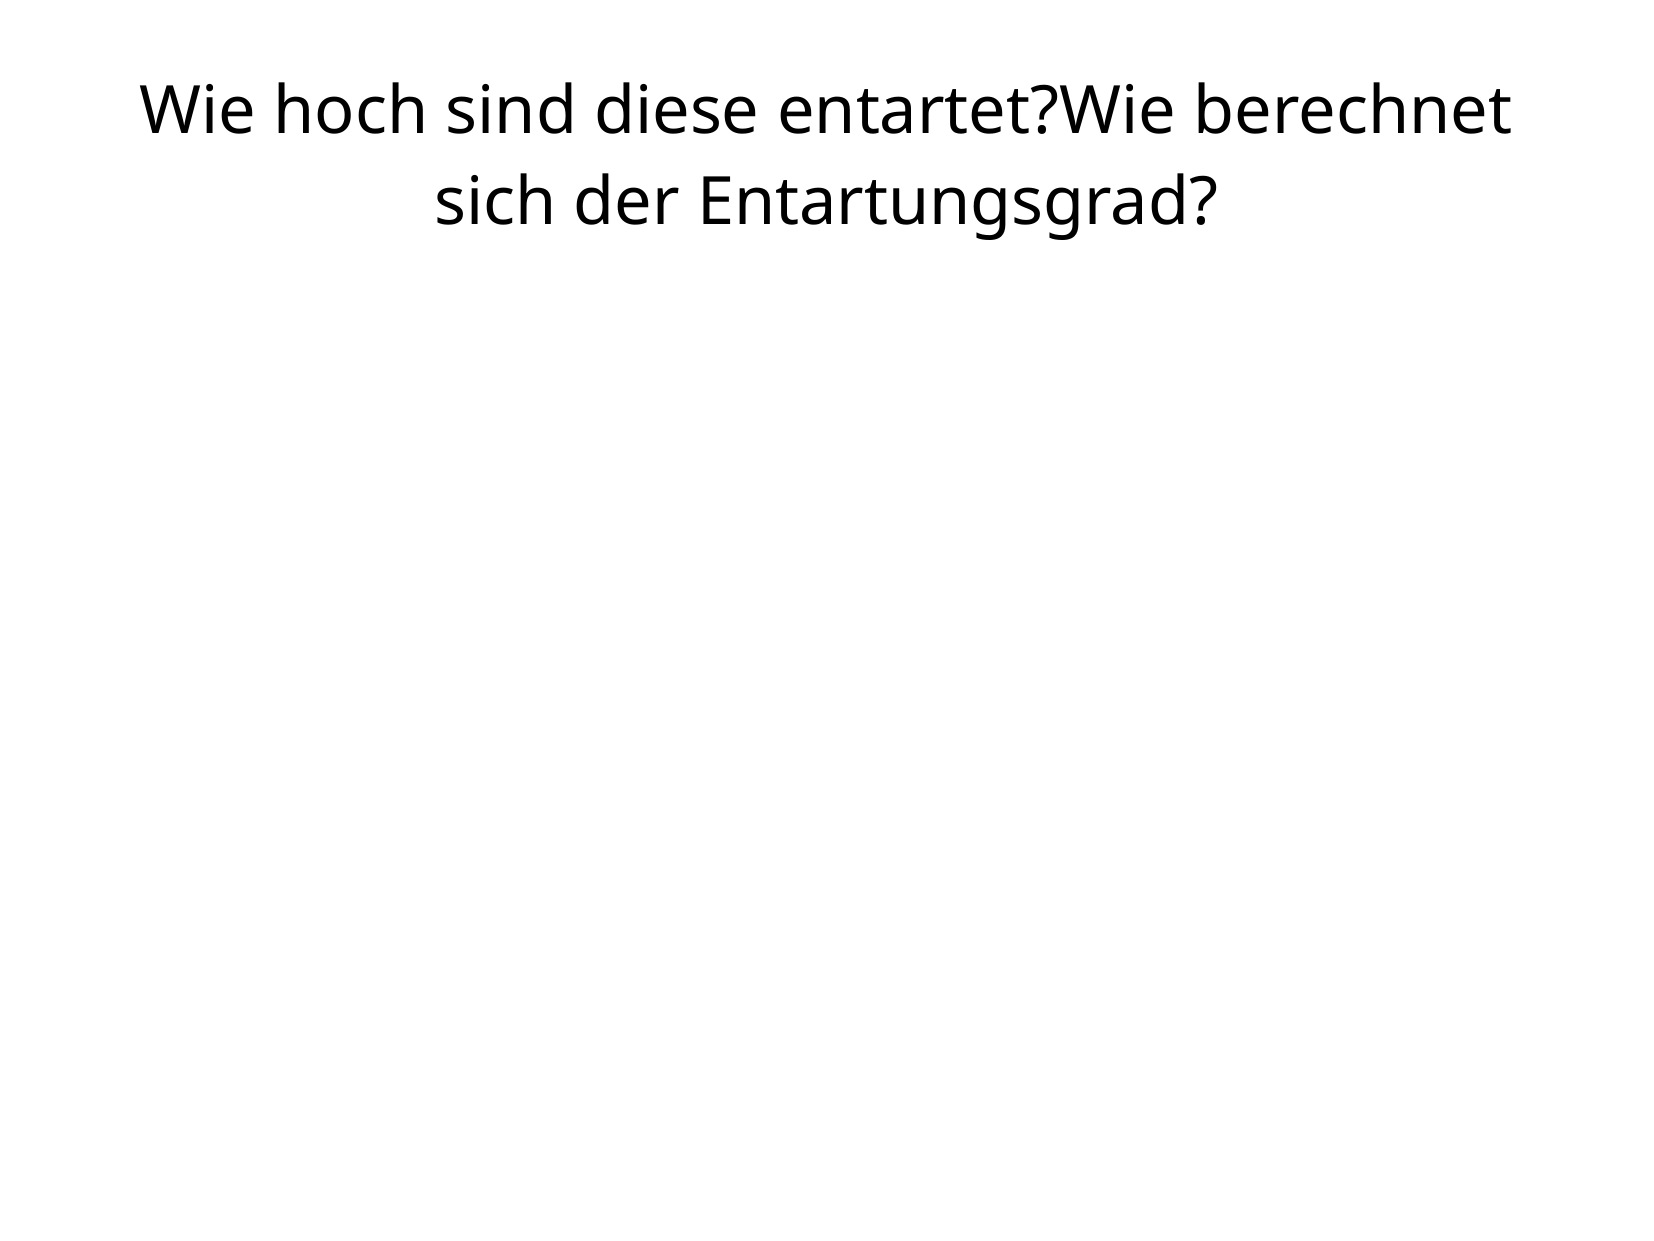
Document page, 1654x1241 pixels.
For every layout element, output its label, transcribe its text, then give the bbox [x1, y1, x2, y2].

title Wie hoch sind diese entartet?Wie berechnet sich der Entartungsgrad? [82, 49, 1571, 257]
